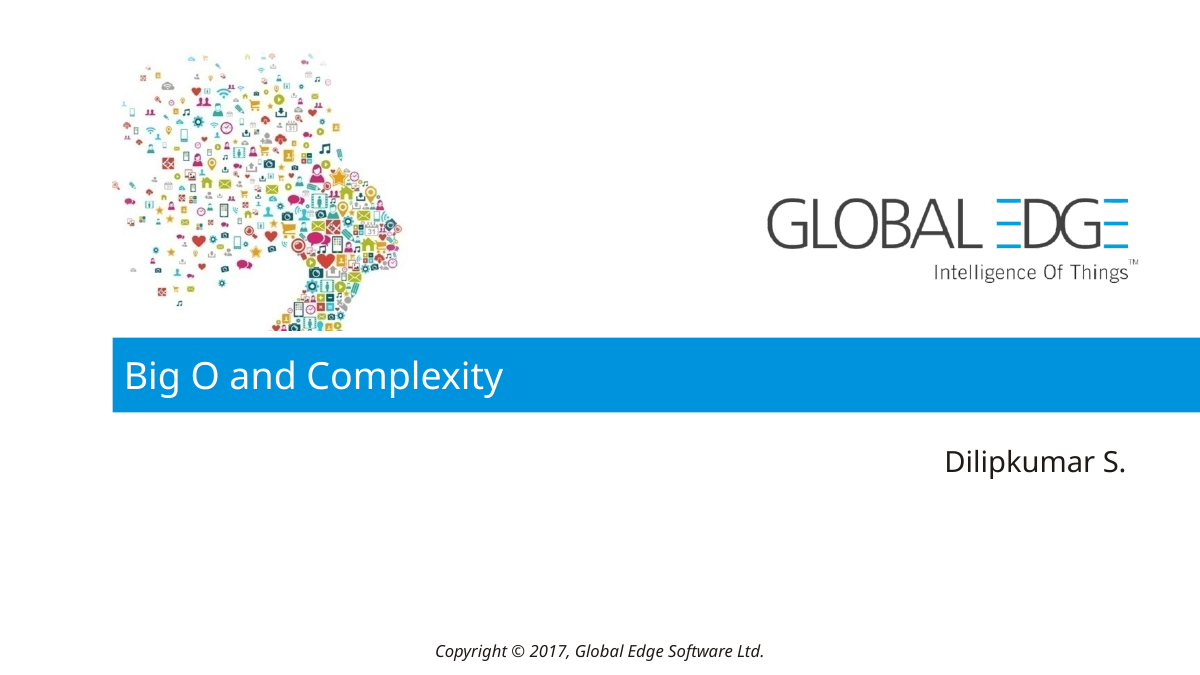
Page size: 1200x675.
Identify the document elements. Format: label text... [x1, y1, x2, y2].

picture [757, 187, 1148, 293]
picture [112, 15, 415, 331]
title Big O and Complexity [112, 337, 1200, 413]
list Dilipkumar S. [933, 437, 1199, 485]
